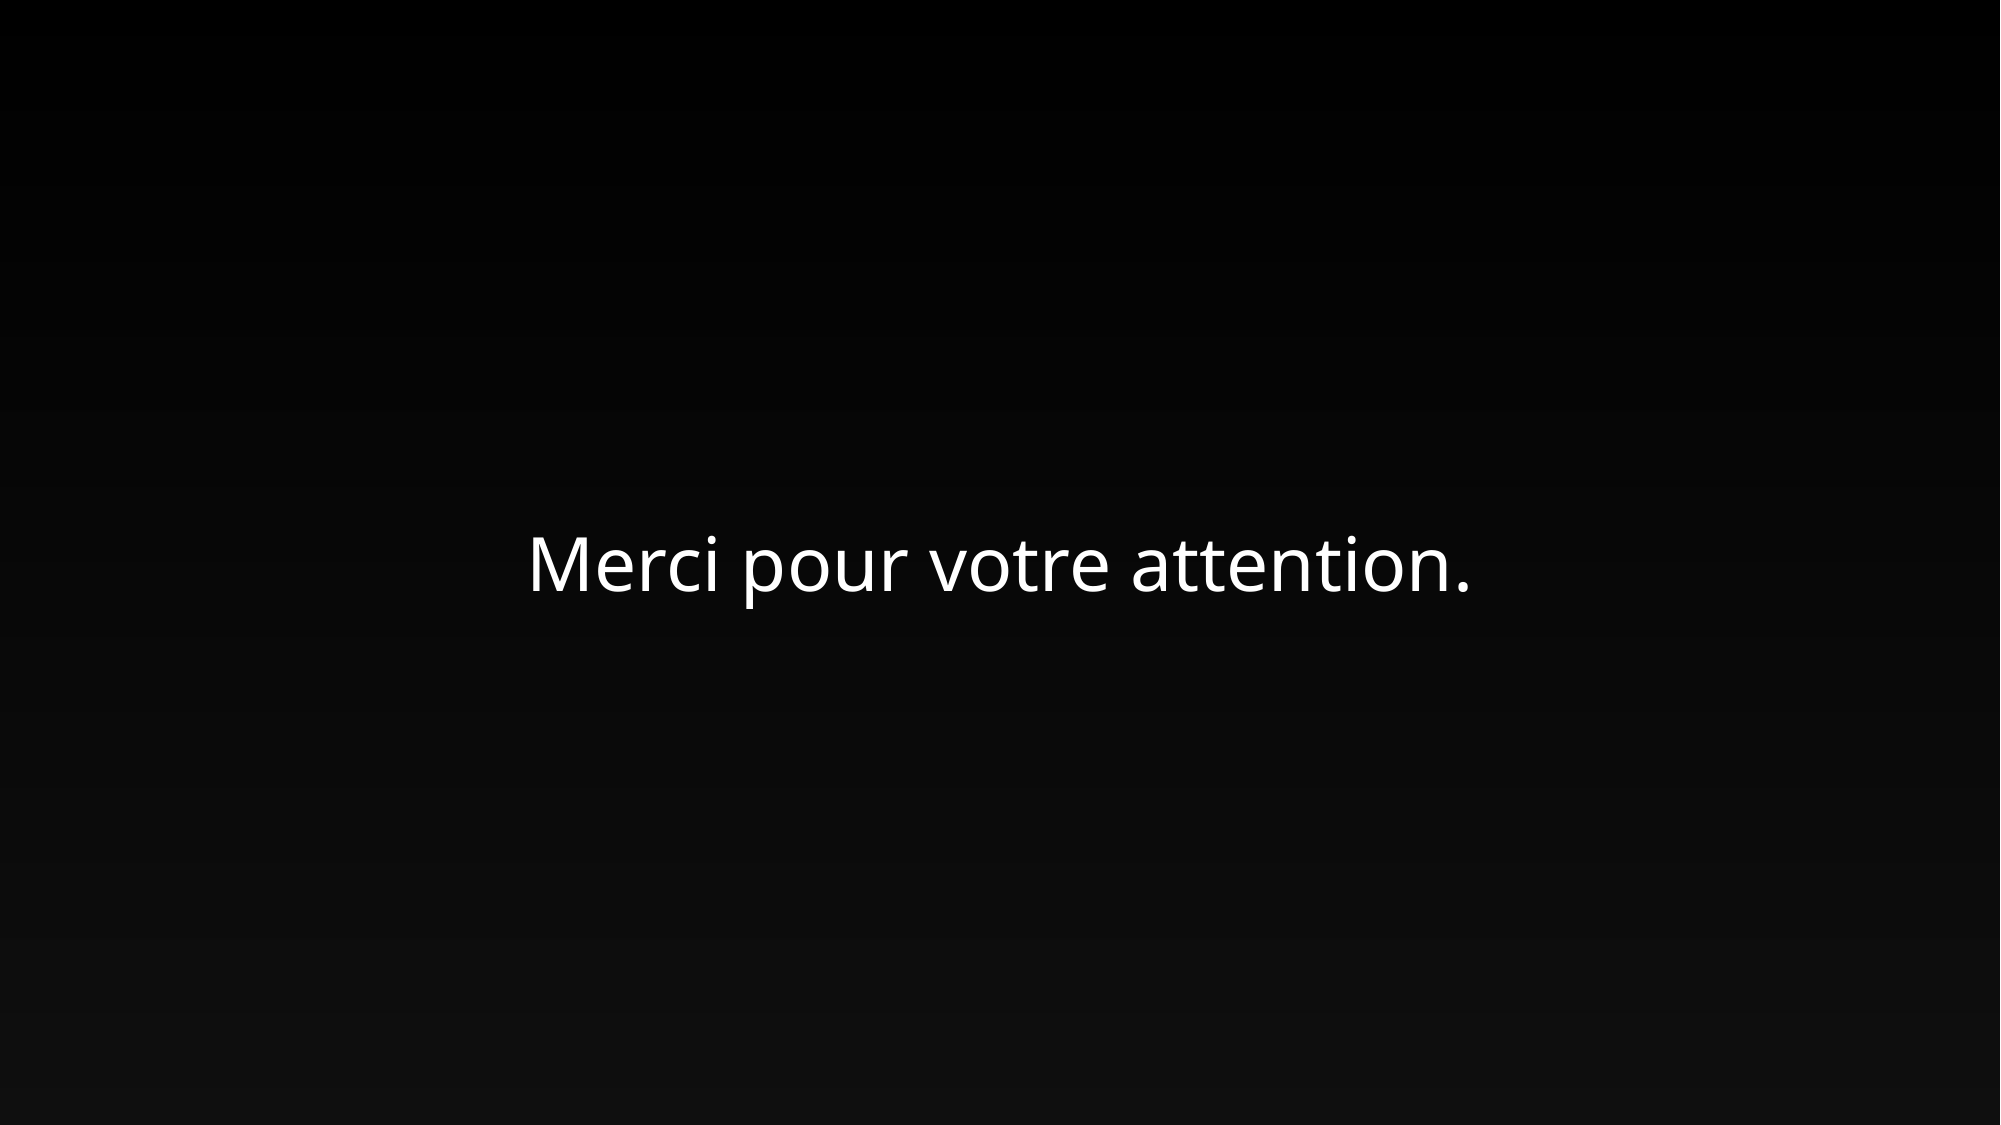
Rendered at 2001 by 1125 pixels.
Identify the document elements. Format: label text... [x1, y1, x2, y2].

text_box Merci pour votre attention. [508, 509, 1492, 616]
